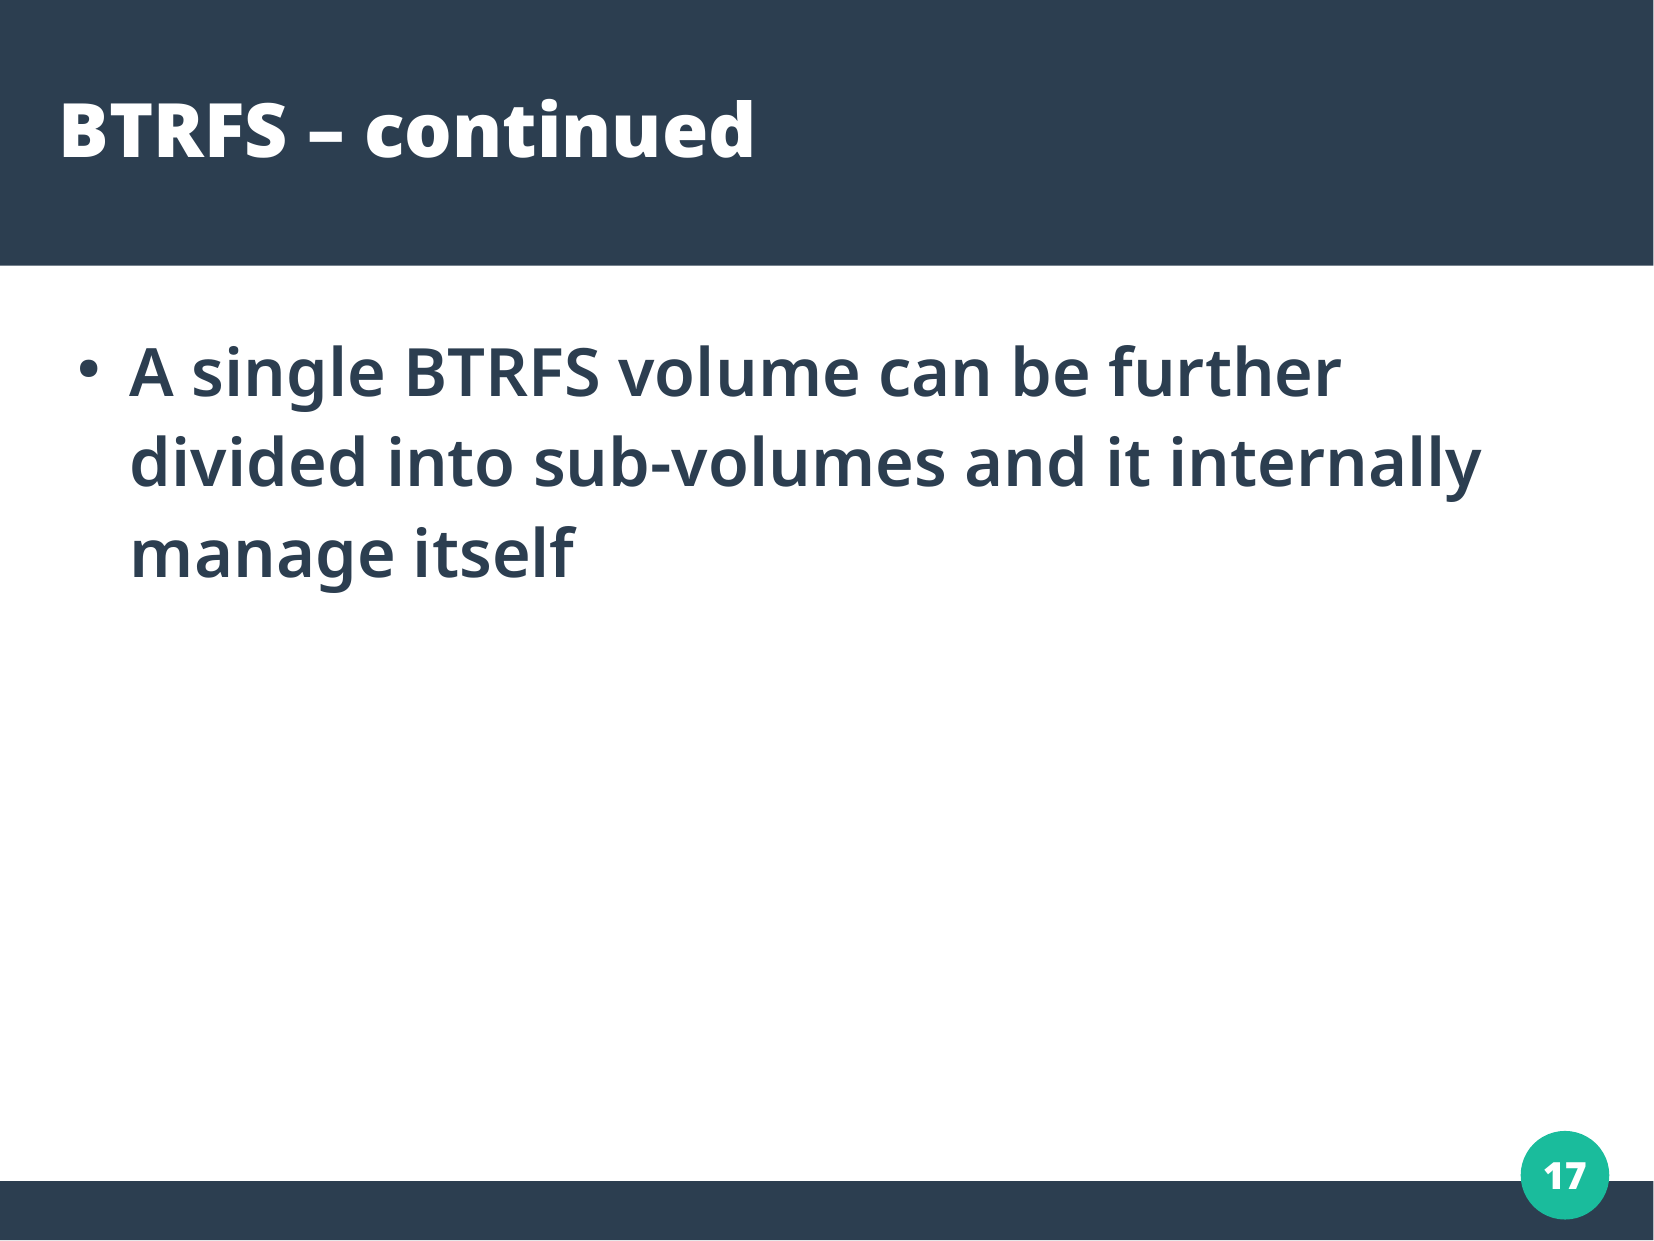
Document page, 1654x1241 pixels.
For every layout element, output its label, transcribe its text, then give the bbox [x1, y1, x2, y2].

list A single BTRFS volume can be further divided into sub-volumes and it internally manage itself [59, 324, 1595, 1152]
title BTRFS – continued [59, 49, 1595, 207]
